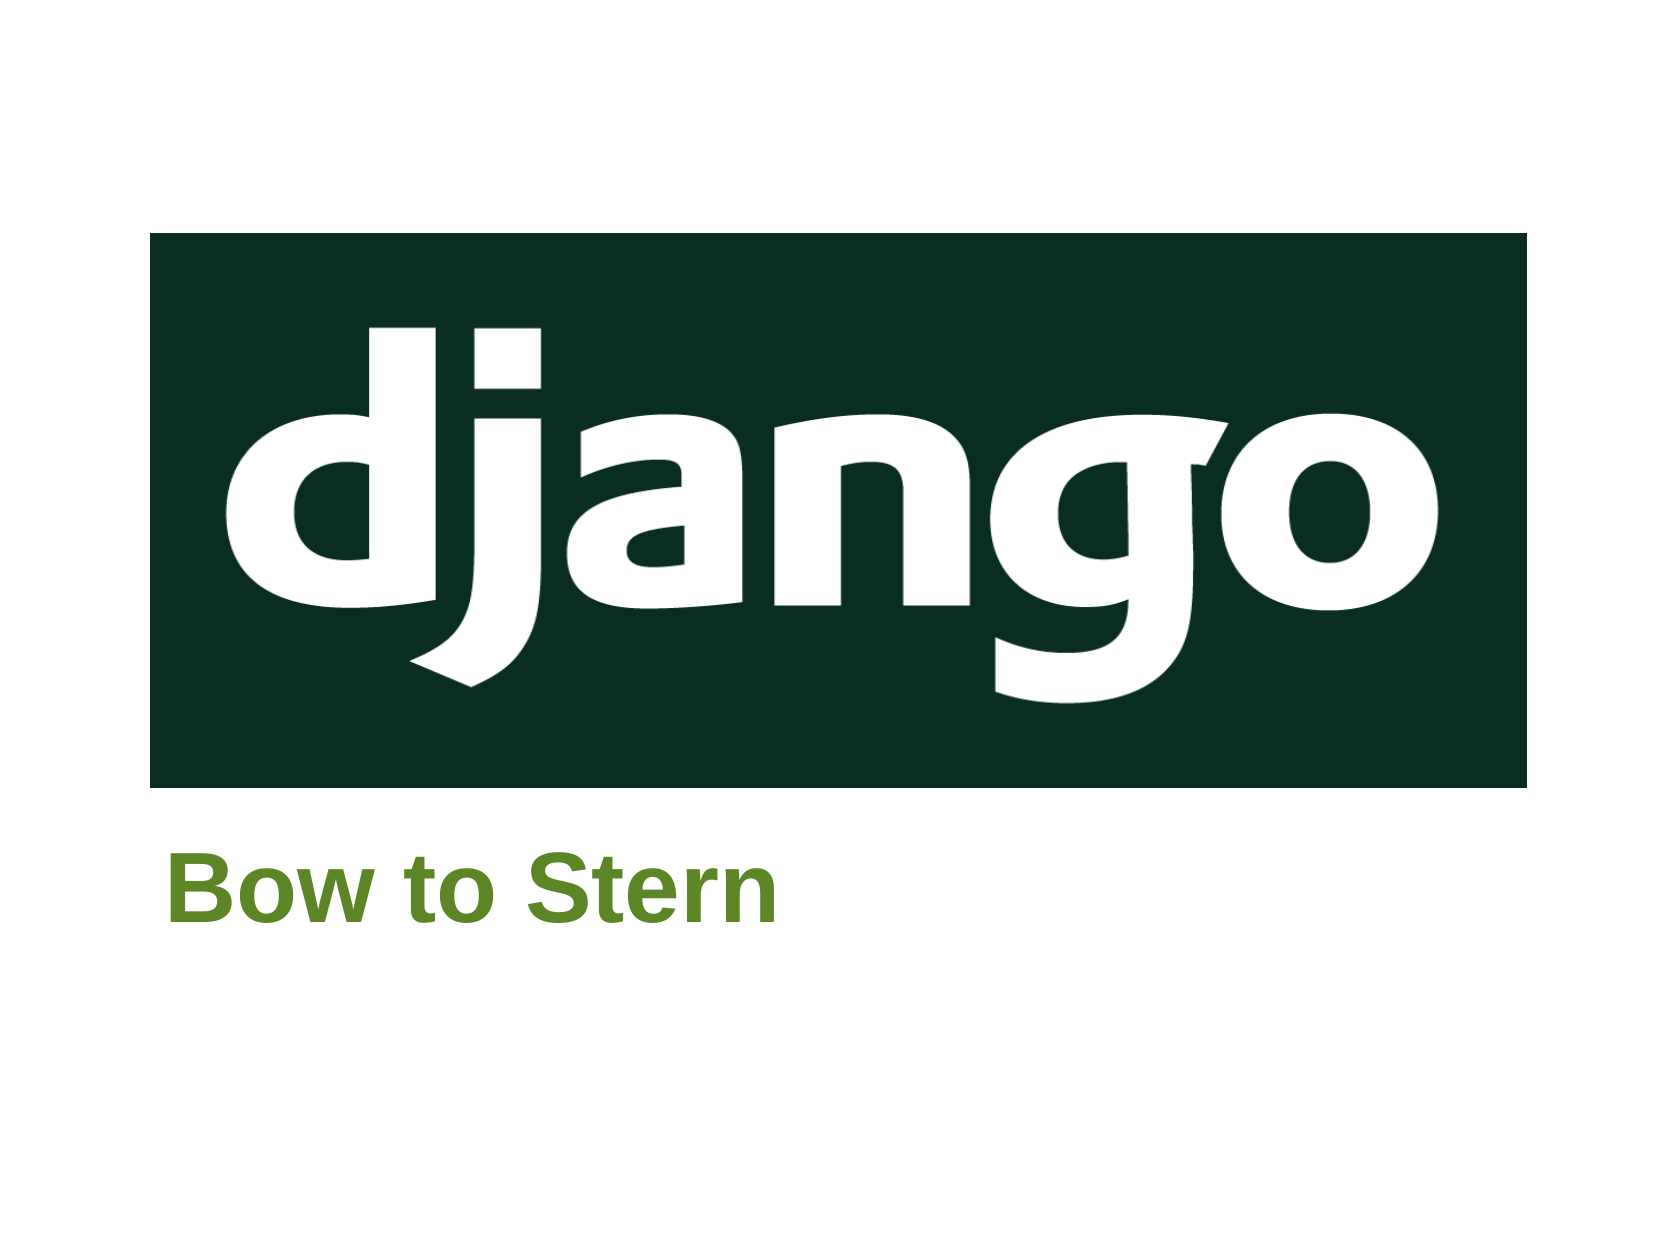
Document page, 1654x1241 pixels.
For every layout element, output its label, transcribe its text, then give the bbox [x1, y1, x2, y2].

text_box Bow to Stern [150, 825, 1538, 976]
picture [150, 233, 1527, 788]
subtitle Django [82, 56, 1571, 1102]
